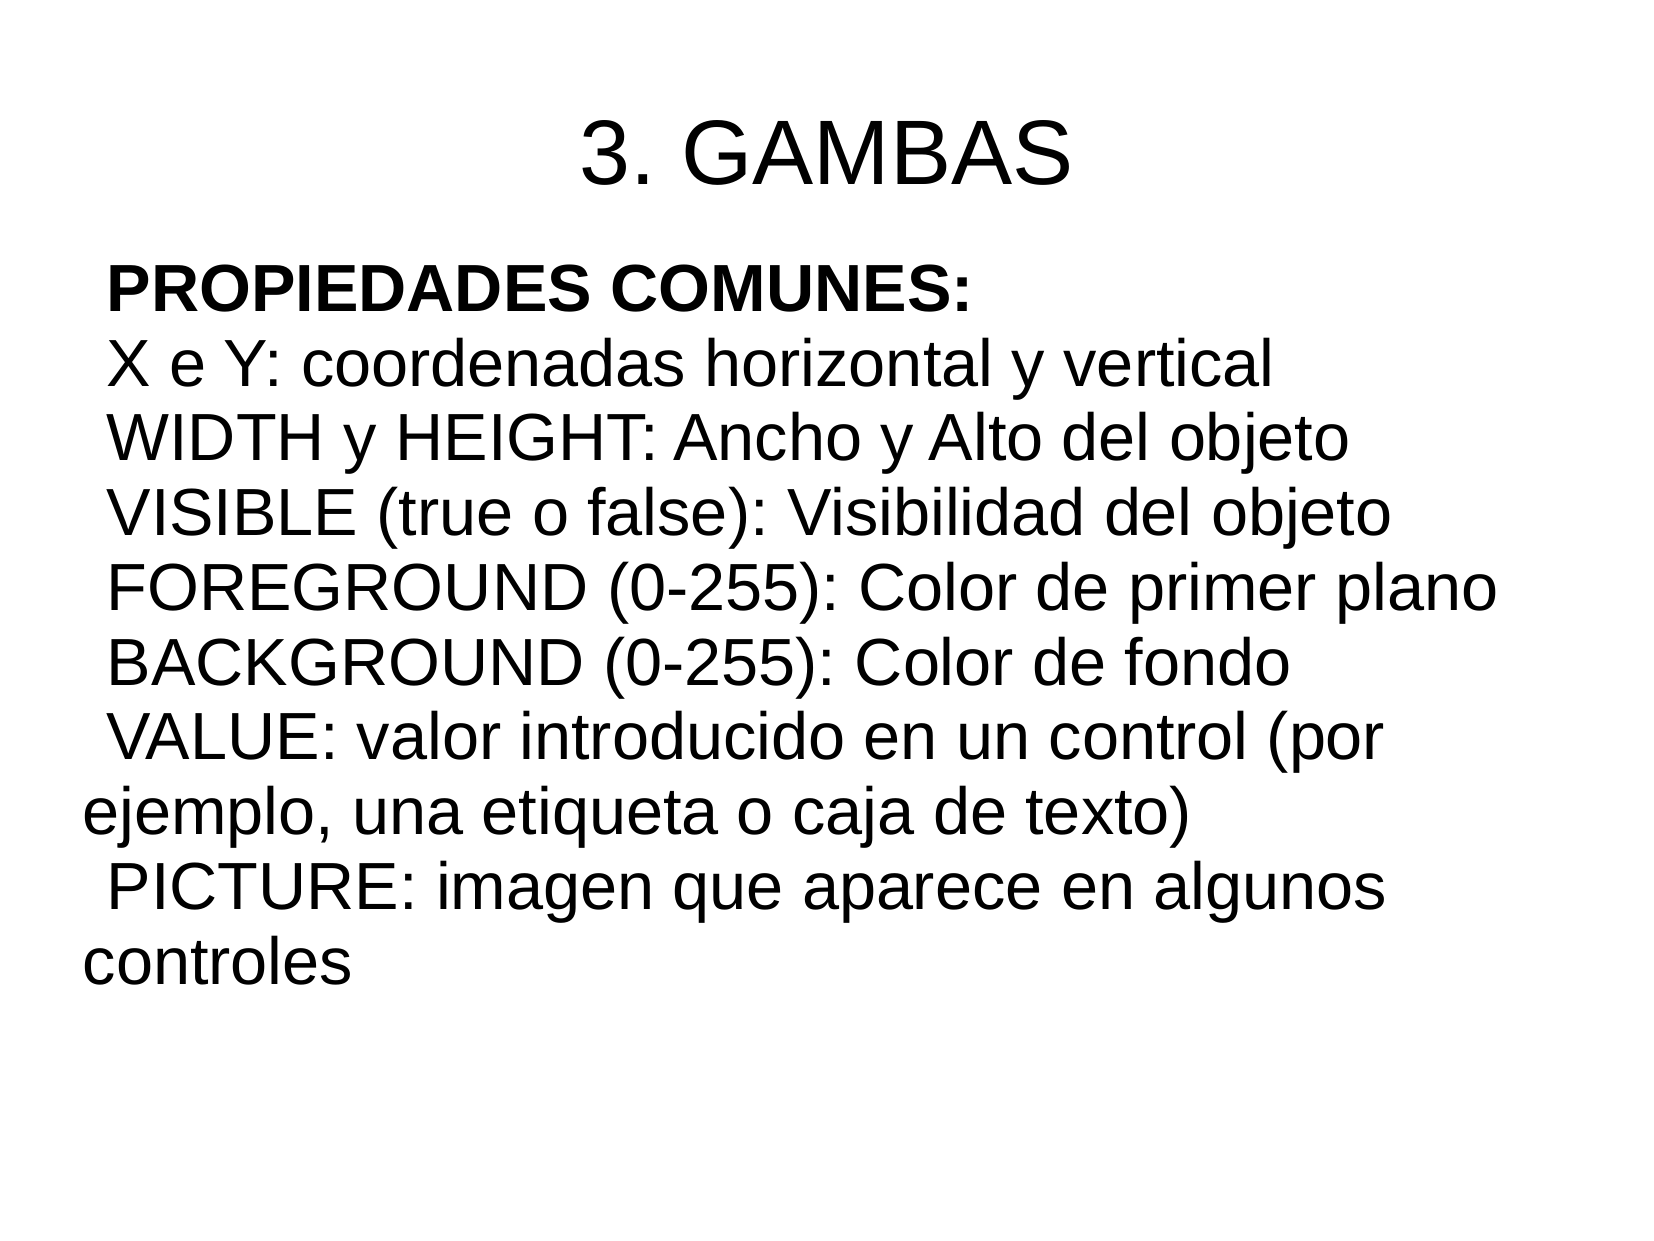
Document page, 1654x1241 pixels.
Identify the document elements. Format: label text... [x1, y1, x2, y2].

title 3. GAMBAS [82, 49, 1571, 250]
subtitle PROPIEDADES COMUNES: X e Y: coordenadas horizontal y vertical WIDTH y HEIGHT: Ancho y Alto del objeto VISIBLE (true o false): Visibilidad del objeto FOREGROUND (0-255): Color de primer plano BACKGROUND (0-255): Color de fondo VALUE: valor introducido en un control (por ejemplo, una etiqueta o caja de texto) PICTURE: imagen que aparece en algunos controles [82, 250, 1571, 1149]
